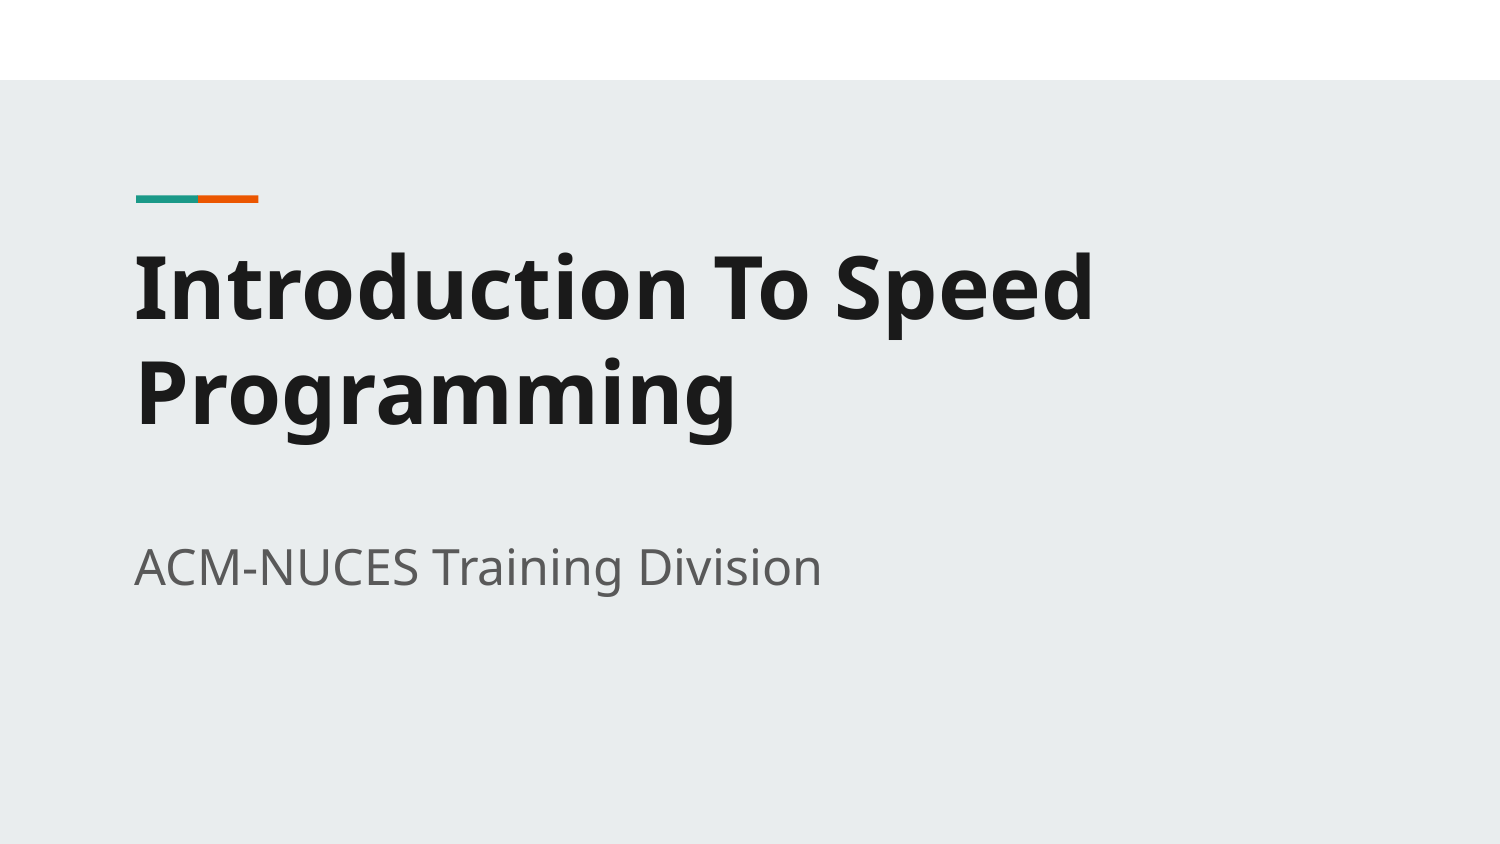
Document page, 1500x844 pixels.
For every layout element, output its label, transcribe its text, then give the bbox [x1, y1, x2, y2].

title Introduction To Speed Programming [119, 216, 1381, 490]
subtitle ACM-NUCES Training Division [119, 520, 1381, 610]
